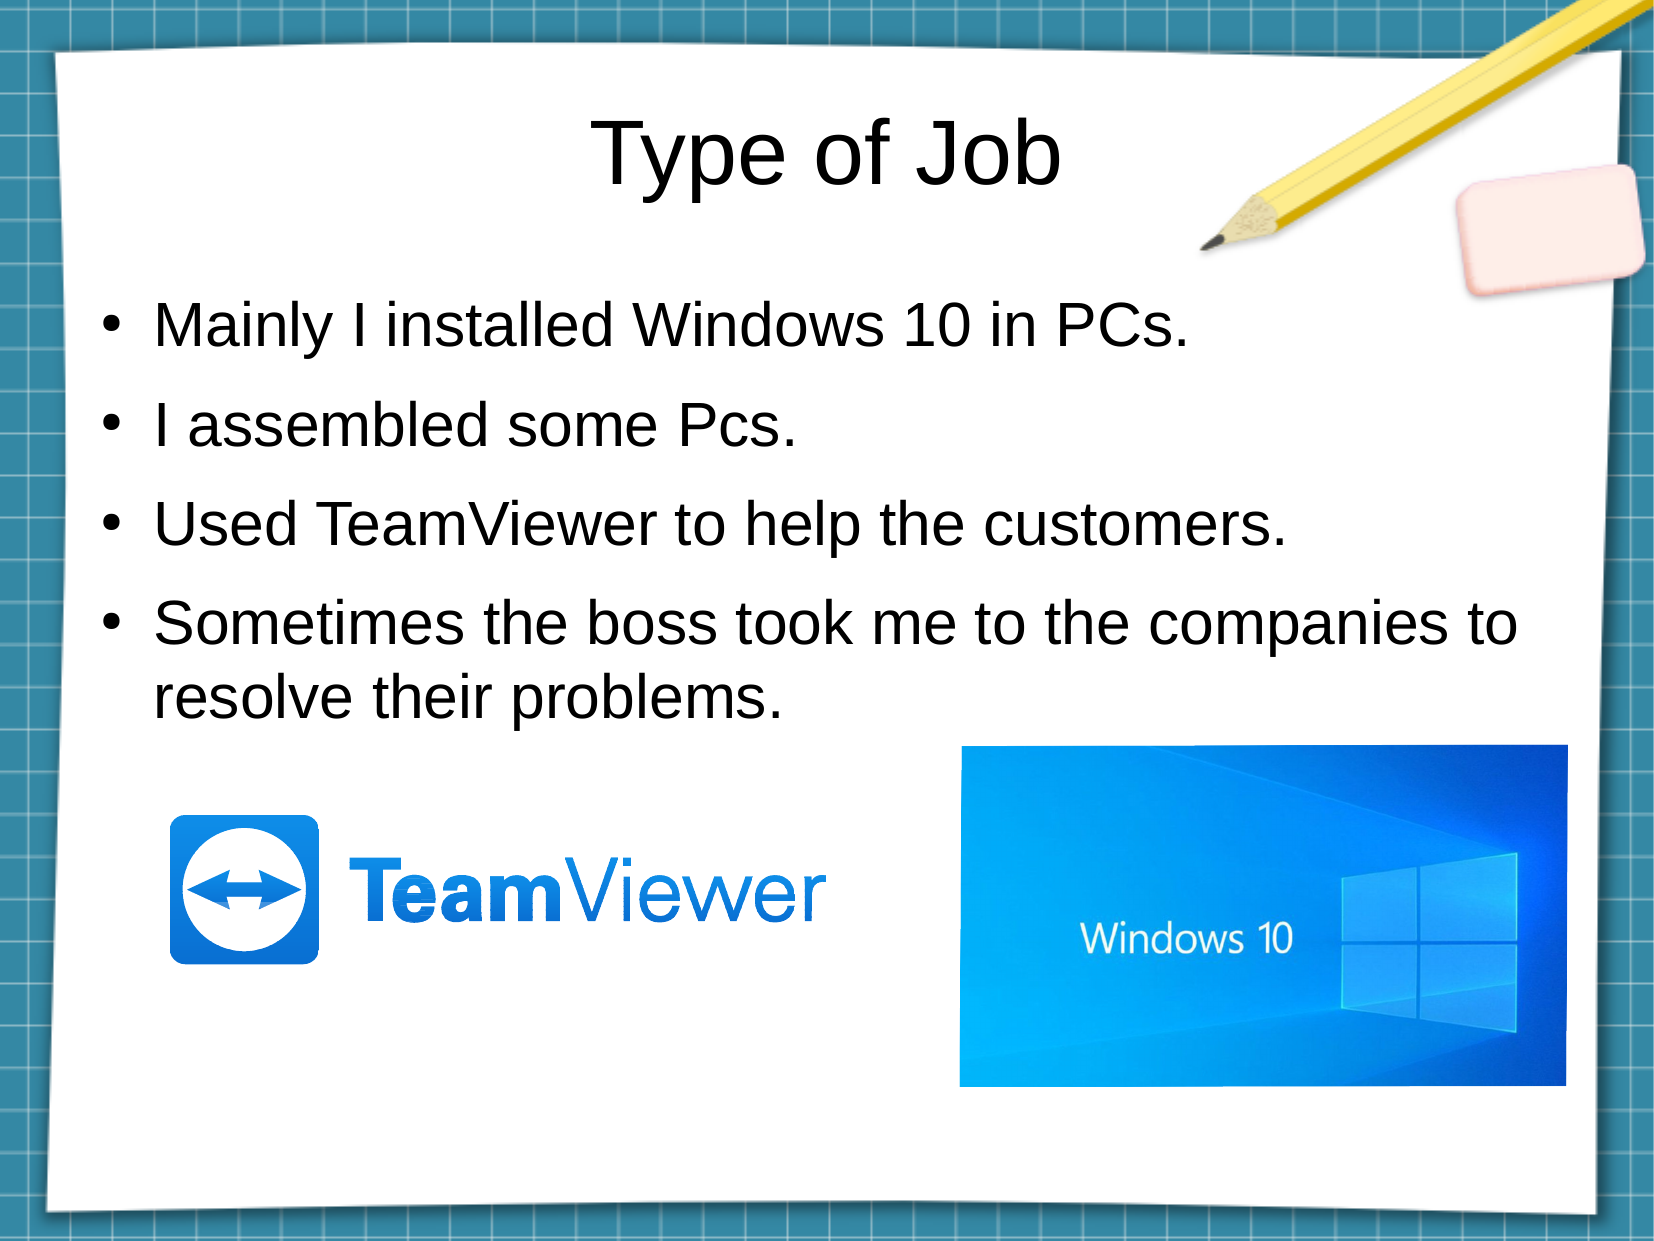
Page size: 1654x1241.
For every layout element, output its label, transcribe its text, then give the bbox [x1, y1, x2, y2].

list Mainly I installed Windows 10 in PCs. I assembled some Pcs. Used TeamViewer to help the customers. Sometimes the boss took me to the companies to resolve their problems. [82, 290, 1571, 1010]
title Type of Job [82, 49, 1571, 257]
picture [0, 0, 1654, 1241]
